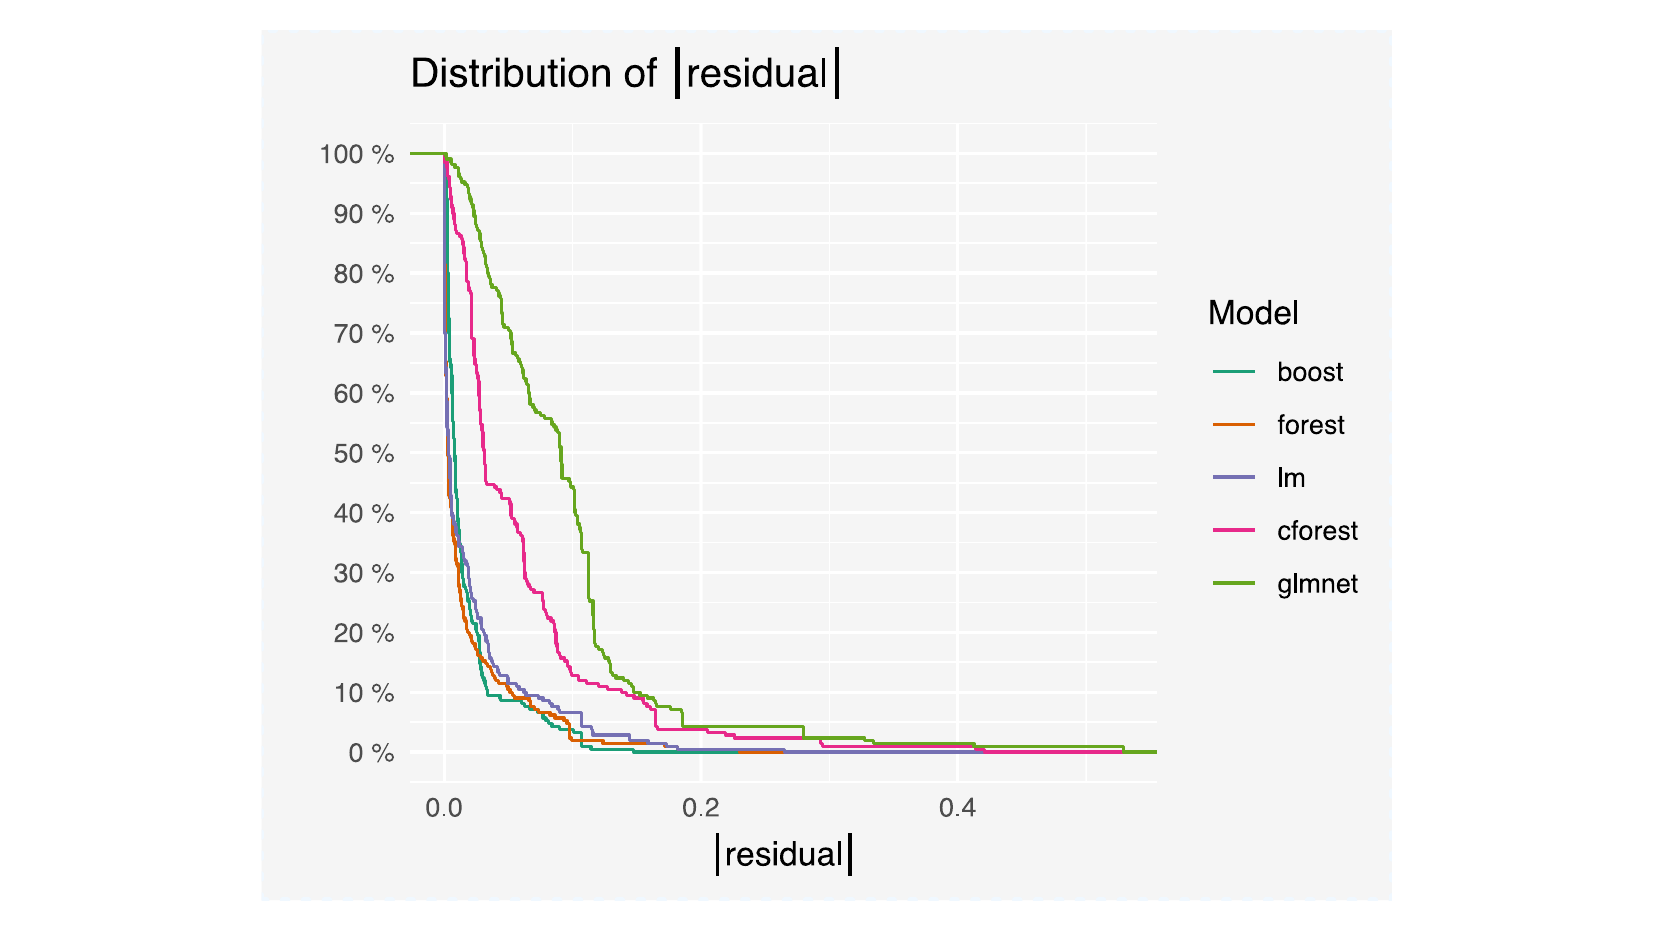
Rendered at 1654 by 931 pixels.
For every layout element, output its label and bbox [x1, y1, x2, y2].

picture [261, 30, 1392, 901]
